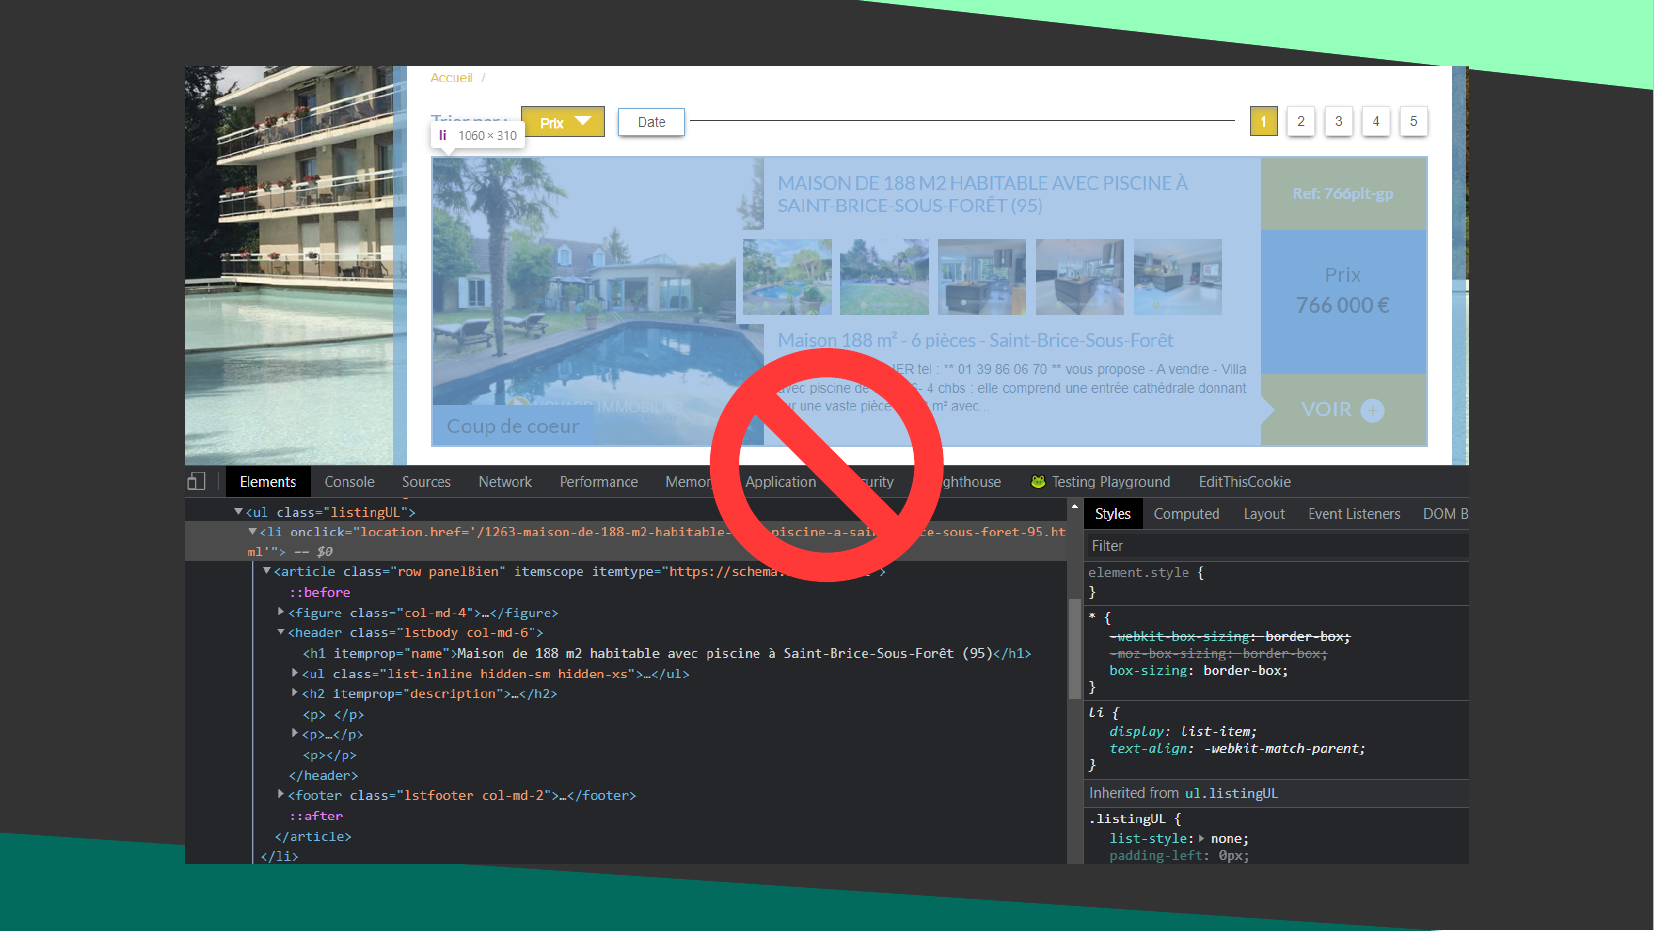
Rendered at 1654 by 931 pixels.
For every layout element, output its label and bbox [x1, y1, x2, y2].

picture [185, 66, 1469, 864]
text_box [857, 0, 1654, 90]
text_box [709, 348, 944, 583]
